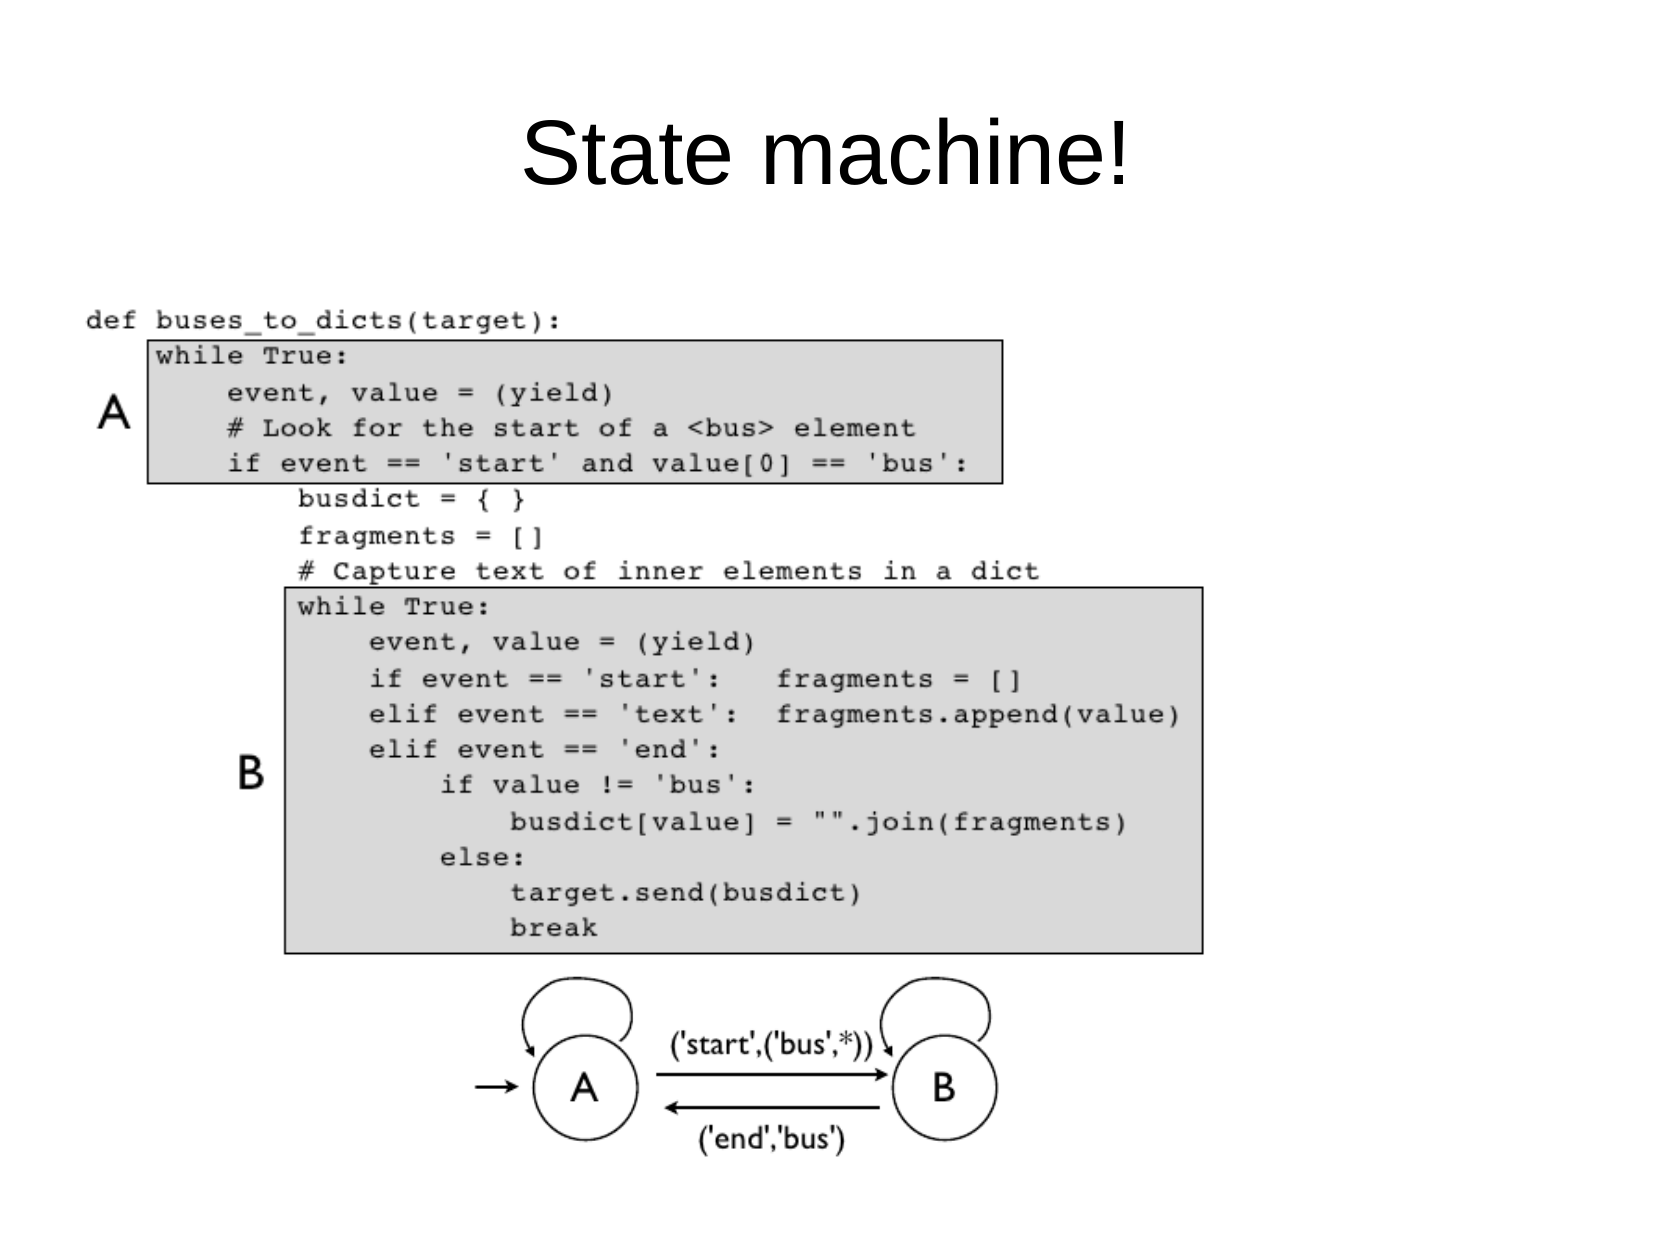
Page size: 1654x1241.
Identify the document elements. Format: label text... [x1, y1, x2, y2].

picture [75, 299, 1217, 966]
picture [472, 974, 1013, 1163]
title State machine! [82, 49, 1571, 257]
